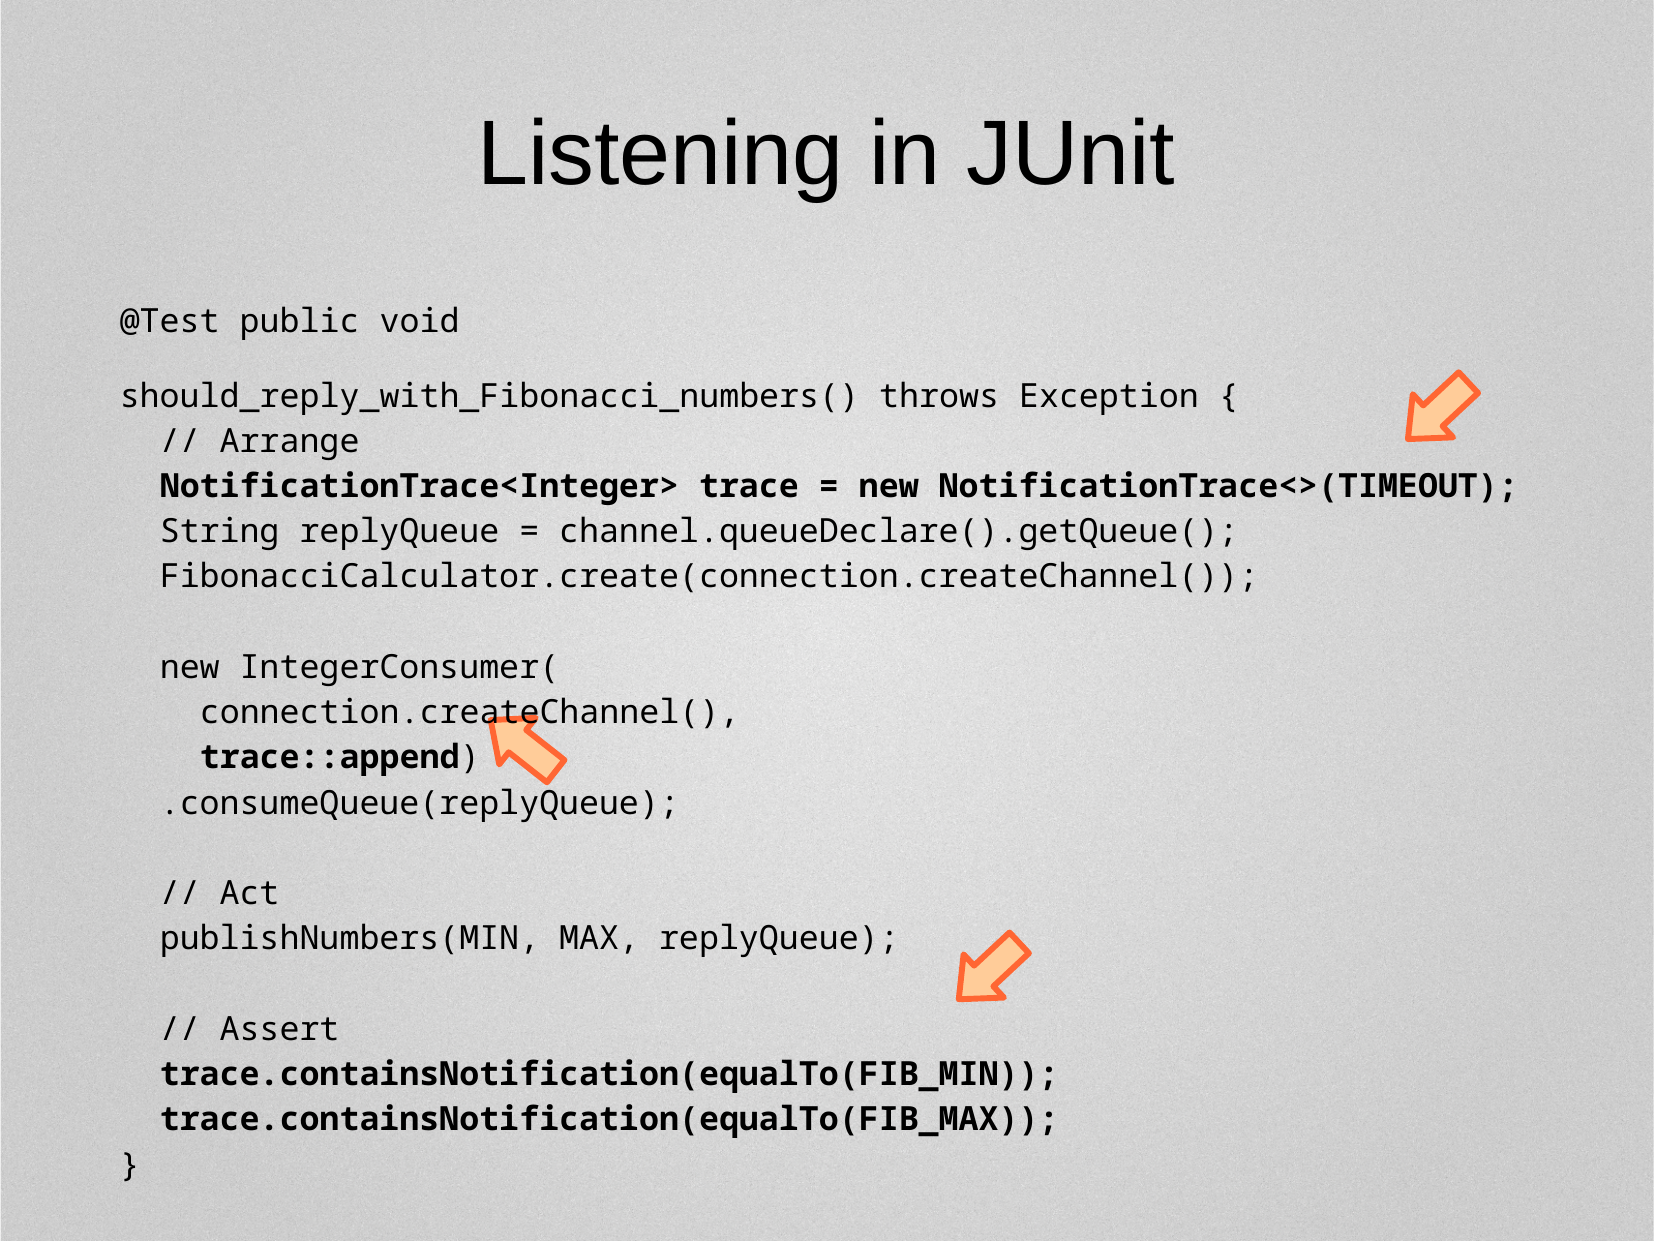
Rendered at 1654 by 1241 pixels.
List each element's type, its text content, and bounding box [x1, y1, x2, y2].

picture [0, 0, 1654, 1241]
title Listening in JUnit [82, 49, 1571, 257]
text_box @Test public void should_reply_with_Fibonacci_numbers() throws Exception { // Arrange NotificationTrace<Integer> trace = new NotificationTrace<>(TIMEOUT); String replyQueue = channel.queueDeclare().getQueue(); FibonacciCalculator.create(connection.createChannel()); new IntegerConsumer( connection.createChannel(), trace::append) .consumeQueue(replyQueue); // Act publishNumbers(MIN, MAX, replyQueue); // Assert trace.containsNotification(equalTo(FIB_MIN)); trace.containsNotification(equalTo(FIB_MAX)); } [64, 289, 1654, 1133]
